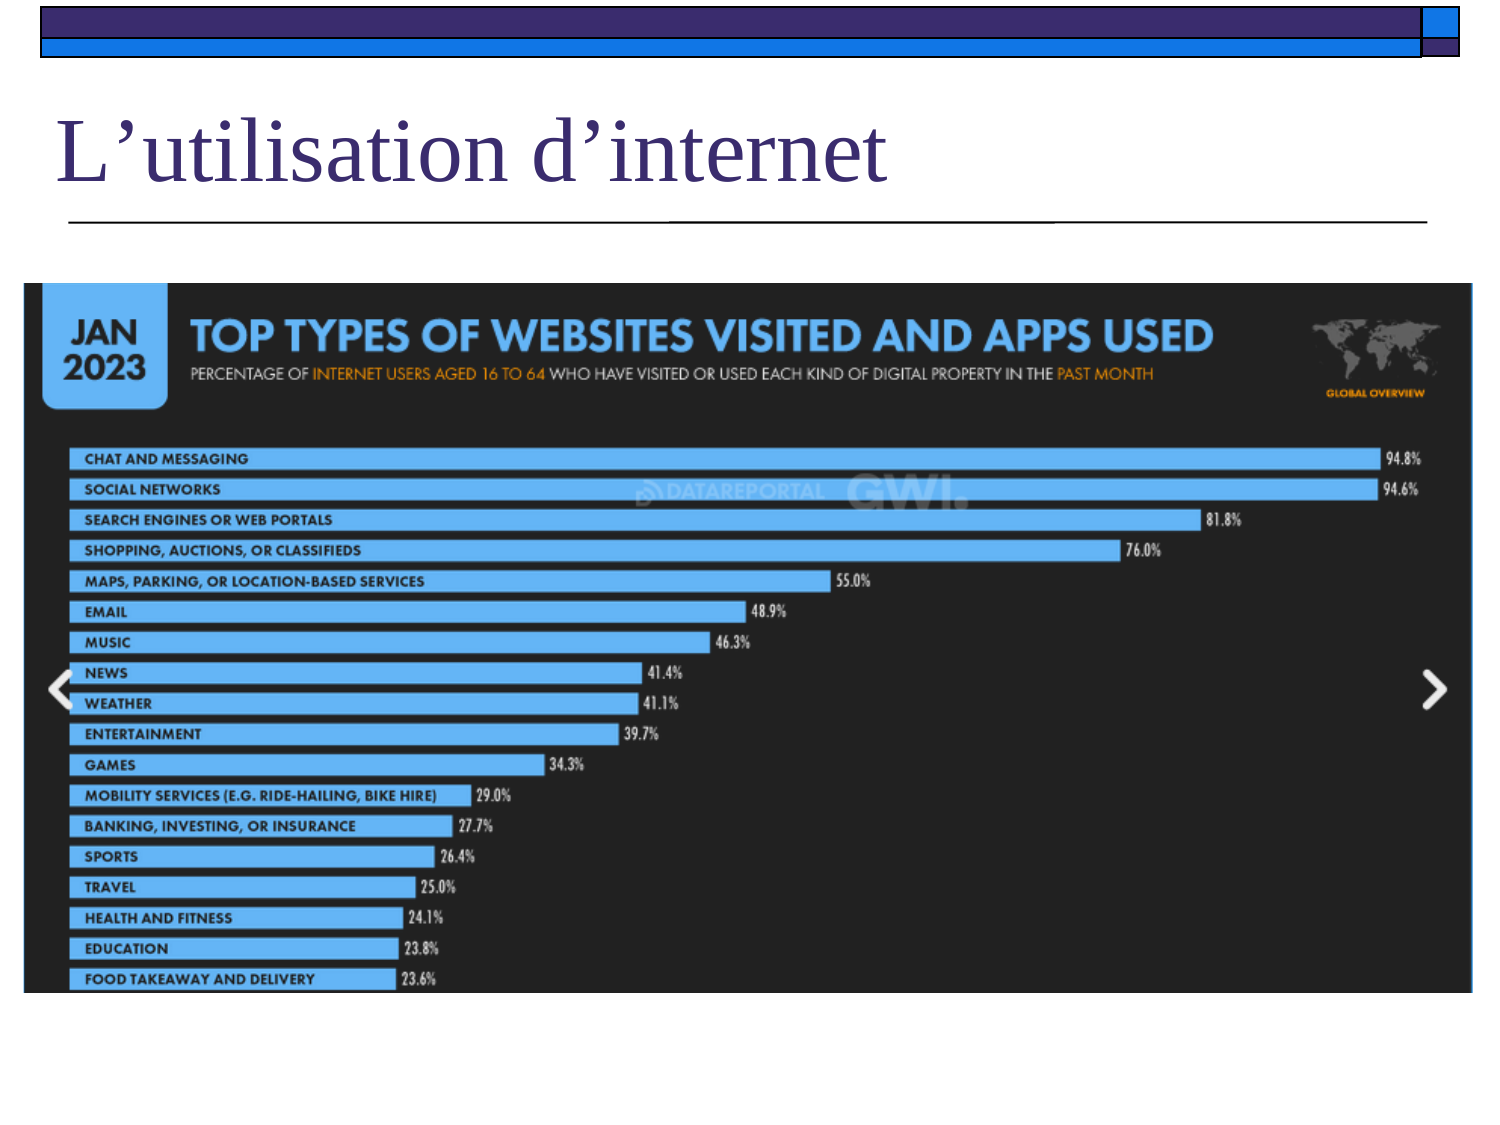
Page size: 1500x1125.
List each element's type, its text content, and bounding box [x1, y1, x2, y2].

title L’utilisation d’internet [41, 82, 1459, 208]
picture [23, 283, 1473, 993]
